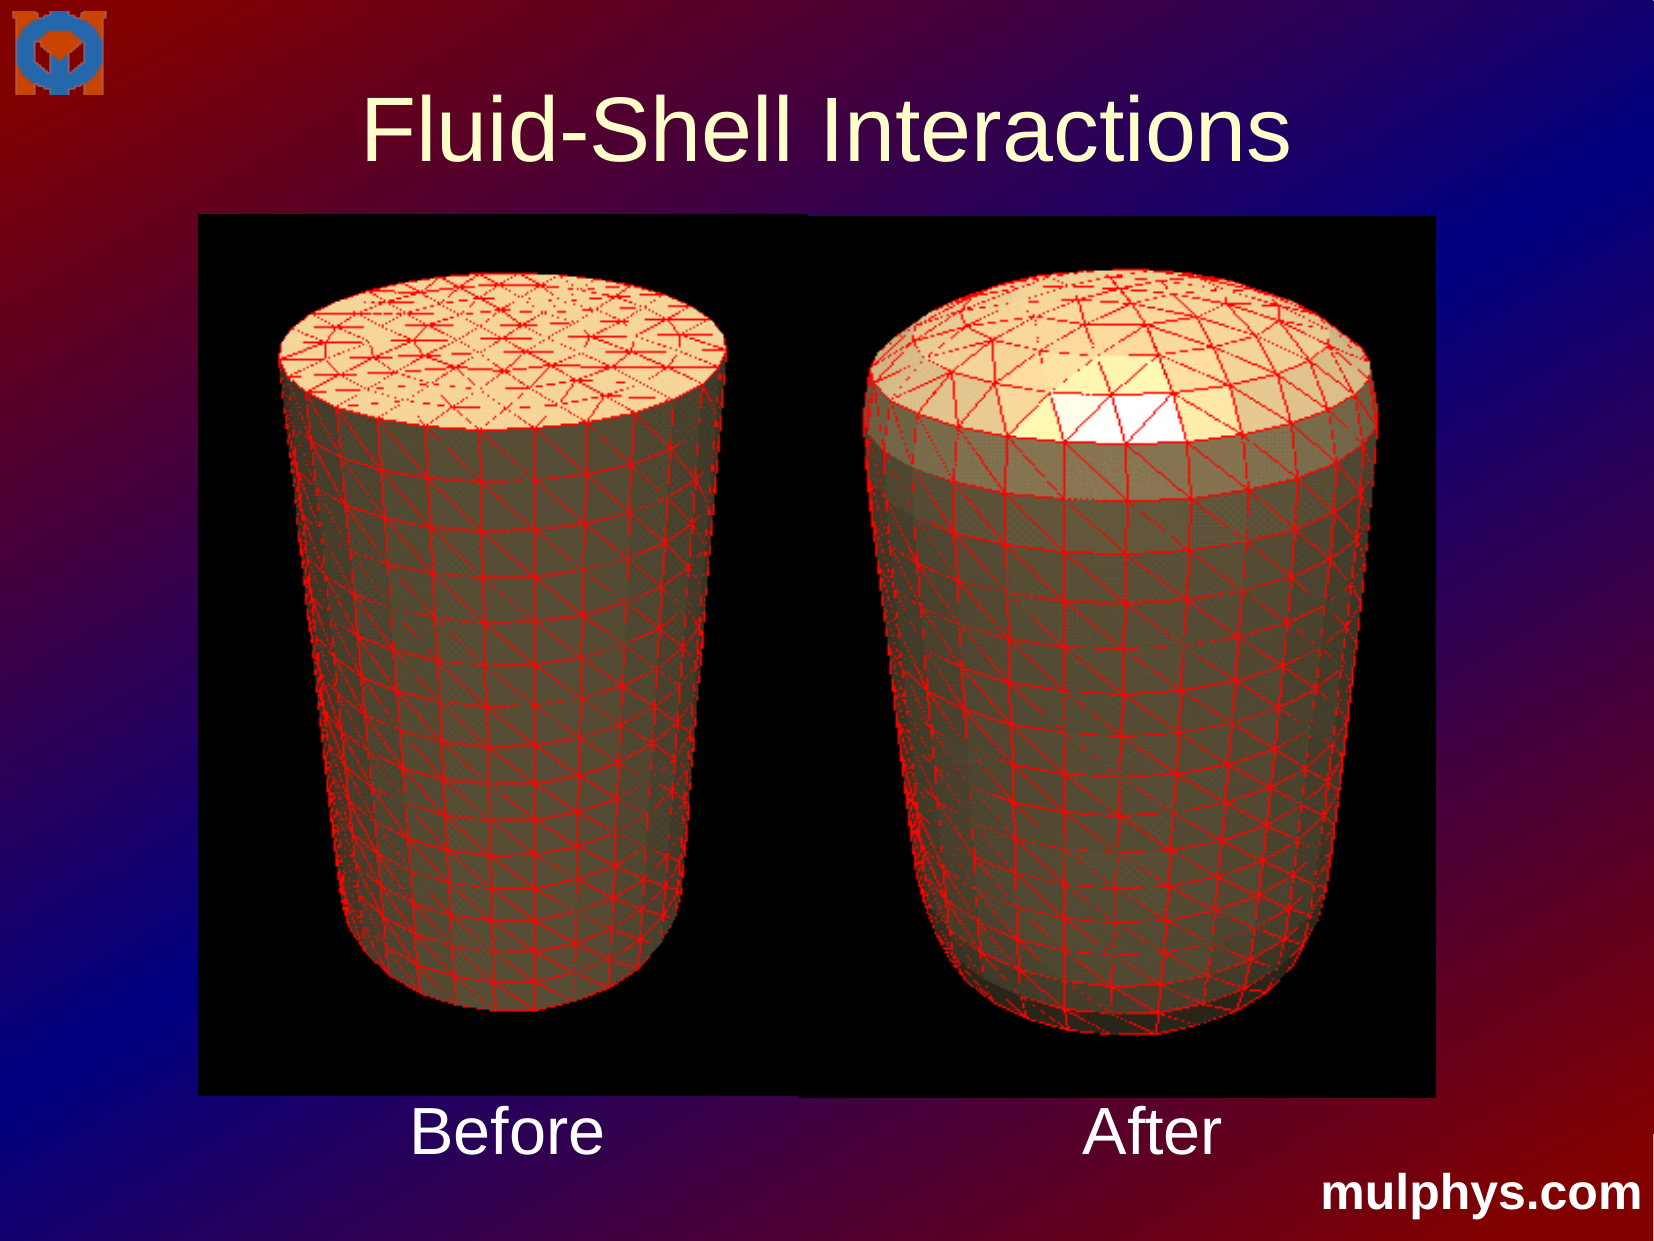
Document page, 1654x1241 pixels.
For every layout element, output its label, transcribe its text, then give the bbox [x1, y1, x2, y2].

title Fluid-Shell Interactions [121, 26, 1534, 234]
text_box Before [409, 1094, 606, 1178]
picture [198, 214, 1436, 1098]
picture [11, 11, 110, 95]
text_box mulphys.com [1320, 1164, 1643, 1230]
text_box After [1082, 1094, 1224, 1178]
